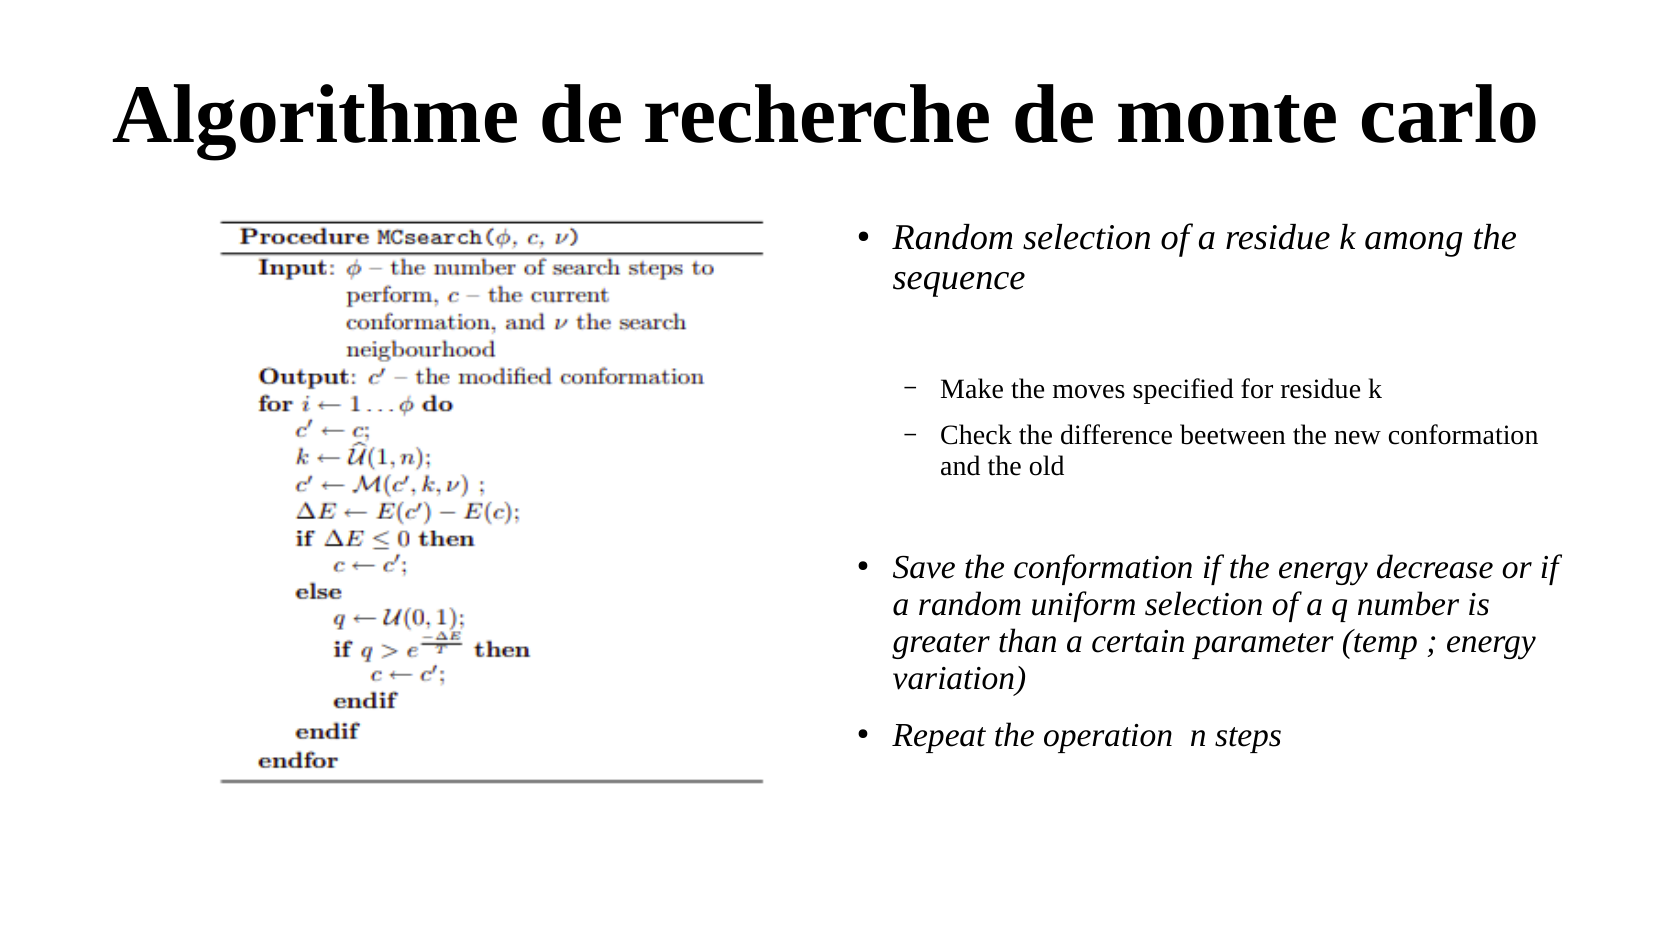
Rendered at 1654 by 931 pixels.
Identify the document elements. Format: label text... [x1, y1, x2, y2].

picture [195, 217, 780, 804]
list Random selection of a residue k among the sequence Make the moves specified for residue k Check the difference beetween the new conformation and the old Save the conformation if the energy decrease or if a random uniform selection of a q number is greater than a certain parameter (temp ; energy variation) Repeat the operation n steps [845, 217, 1572, 758]
title Algorithme de recherche de monte carlo [82, 37, 1571, 193]
